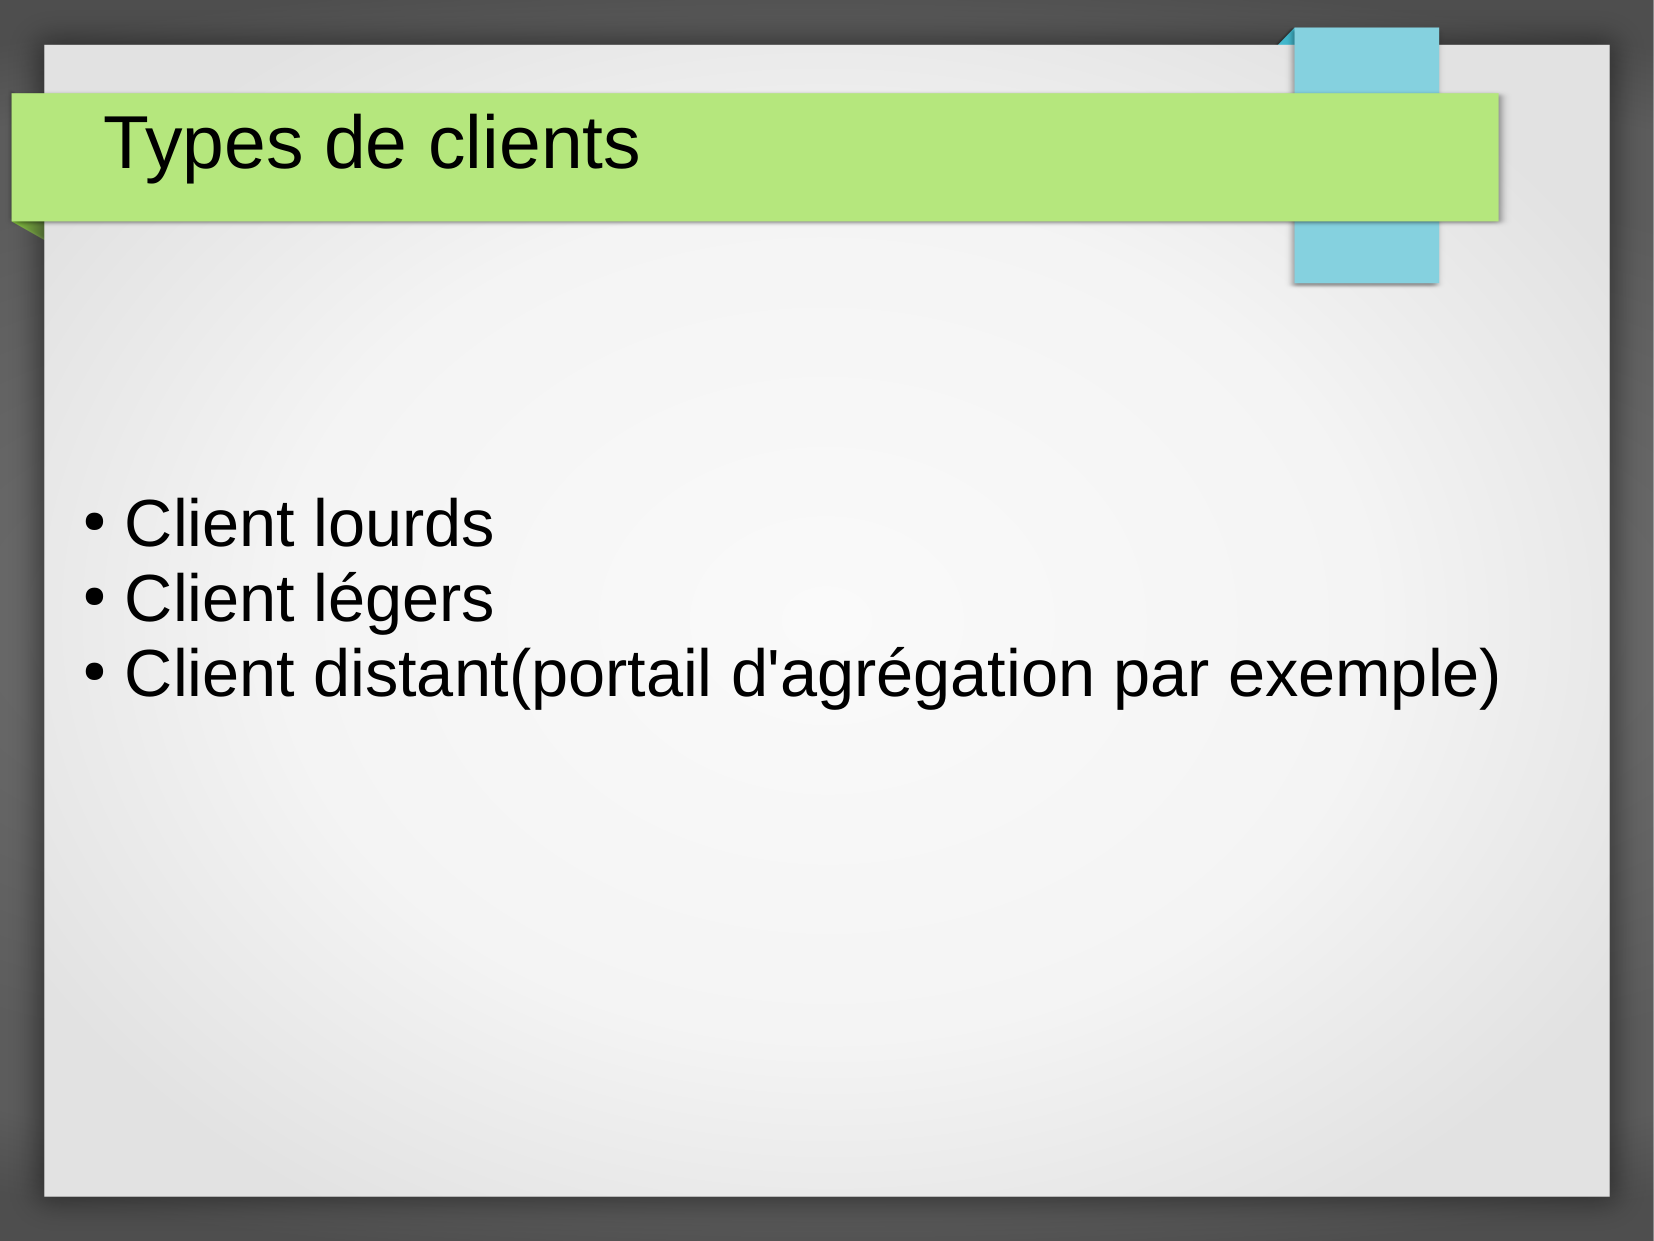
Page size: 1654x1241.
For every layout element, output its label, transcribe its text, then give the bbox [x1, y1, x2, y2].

picture [0, 0, 1654, 1241]
subtitle Client lourds Client légers Client distant(portail d'agrégation par exemple) [82, 49, 1571, 1010]
